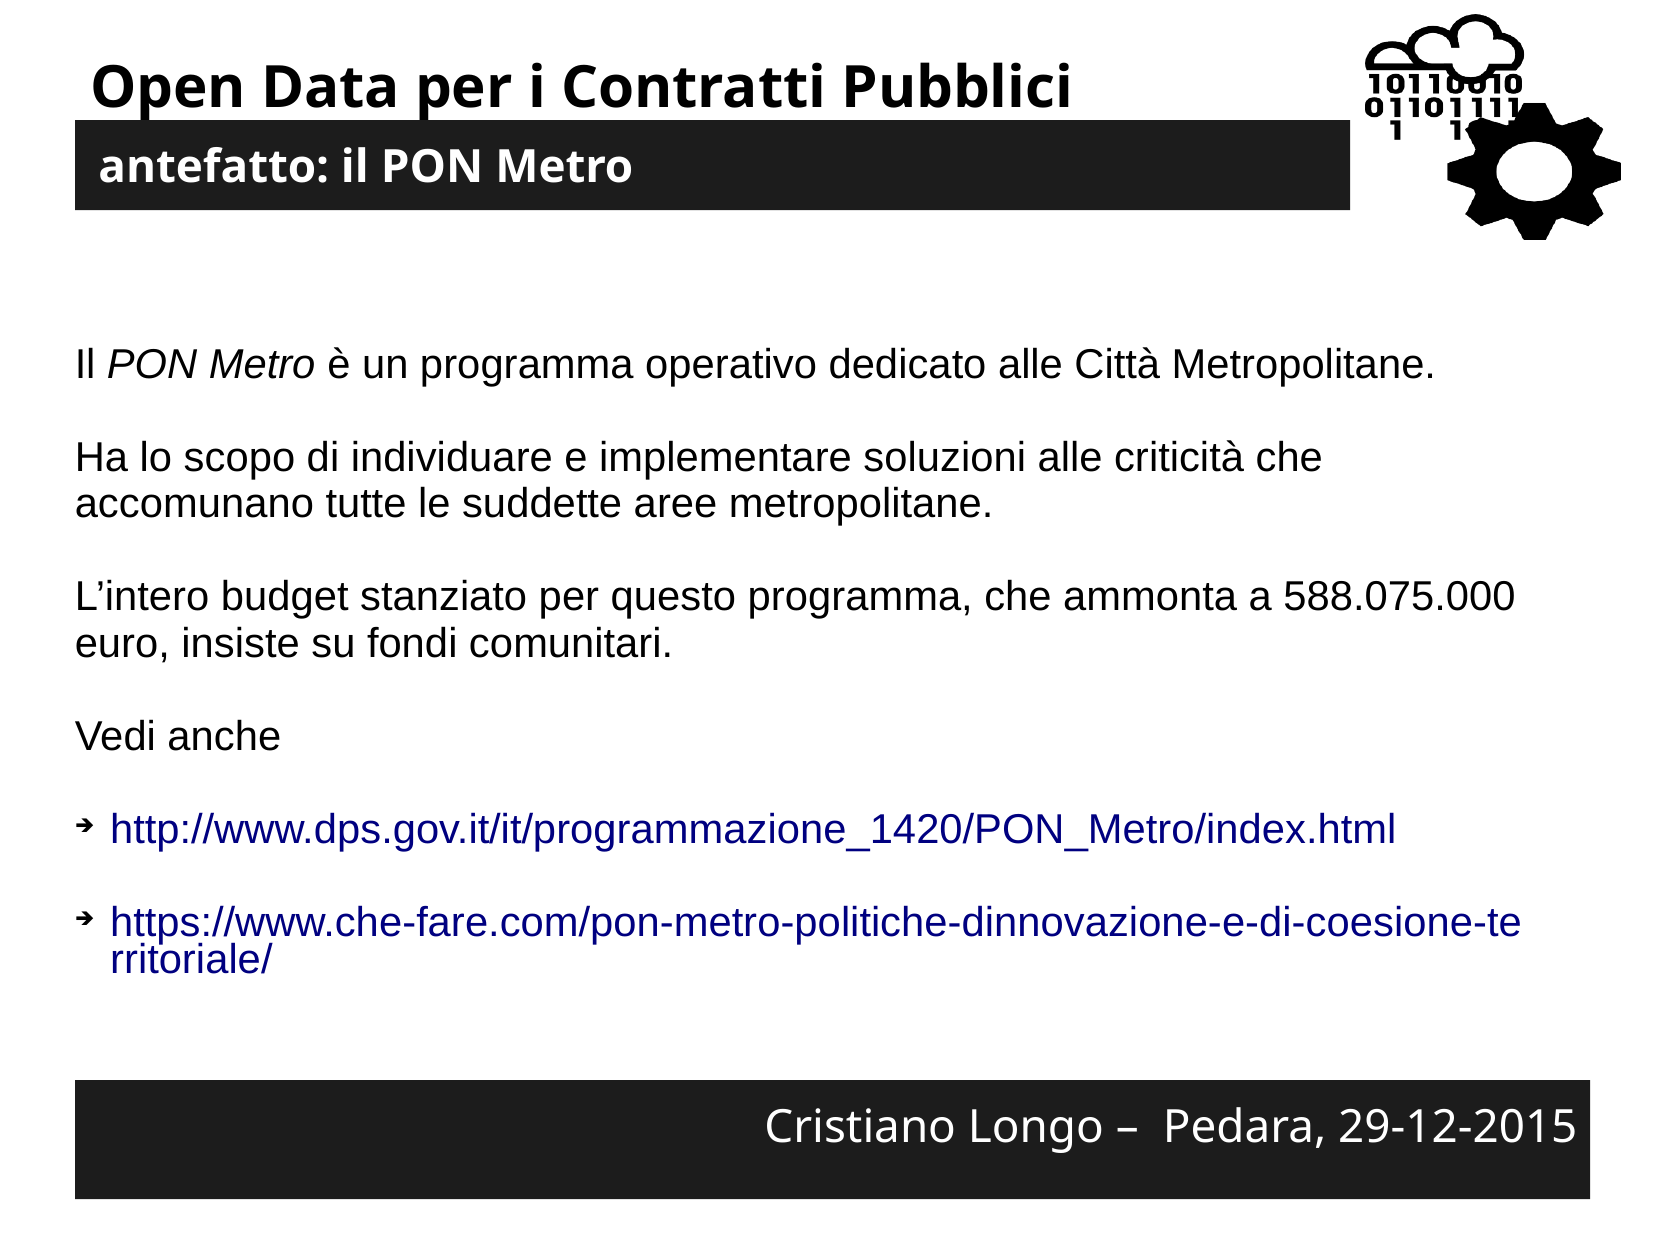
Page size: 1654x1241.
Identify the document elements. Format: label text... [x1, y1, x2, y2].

list Open Data per i Contratti Pubblici [75, 45, 1325, 120]
text_box Il PON Metro è un programma operativo dedicato alle Città Metropolitane. Ha lo scopo di individuare e implementare soluzioni alle criticità che accomunano tutte le suddette aree metropolitane. L’intero budget stanziato per questo programma, che ammonta a 588.075.000 euro, insiste su fondi comunitari. Vedi anche http://www.dps.gov.it/it/programmazione_1420/PON_Metro/index.html https://www.che-fare.com/pon-metro-politiche-dinnovazione-e-di-coesione-territoriale/ [60, 333, 1546, 1007]
picture [1365, 14, 1621, 241]
list antefatto: il PON Metro [75, 120, 1351, 211]
list Cristiano Longo – Pedara, 29-12-2015 [75, 1080, 1591, 1200]
